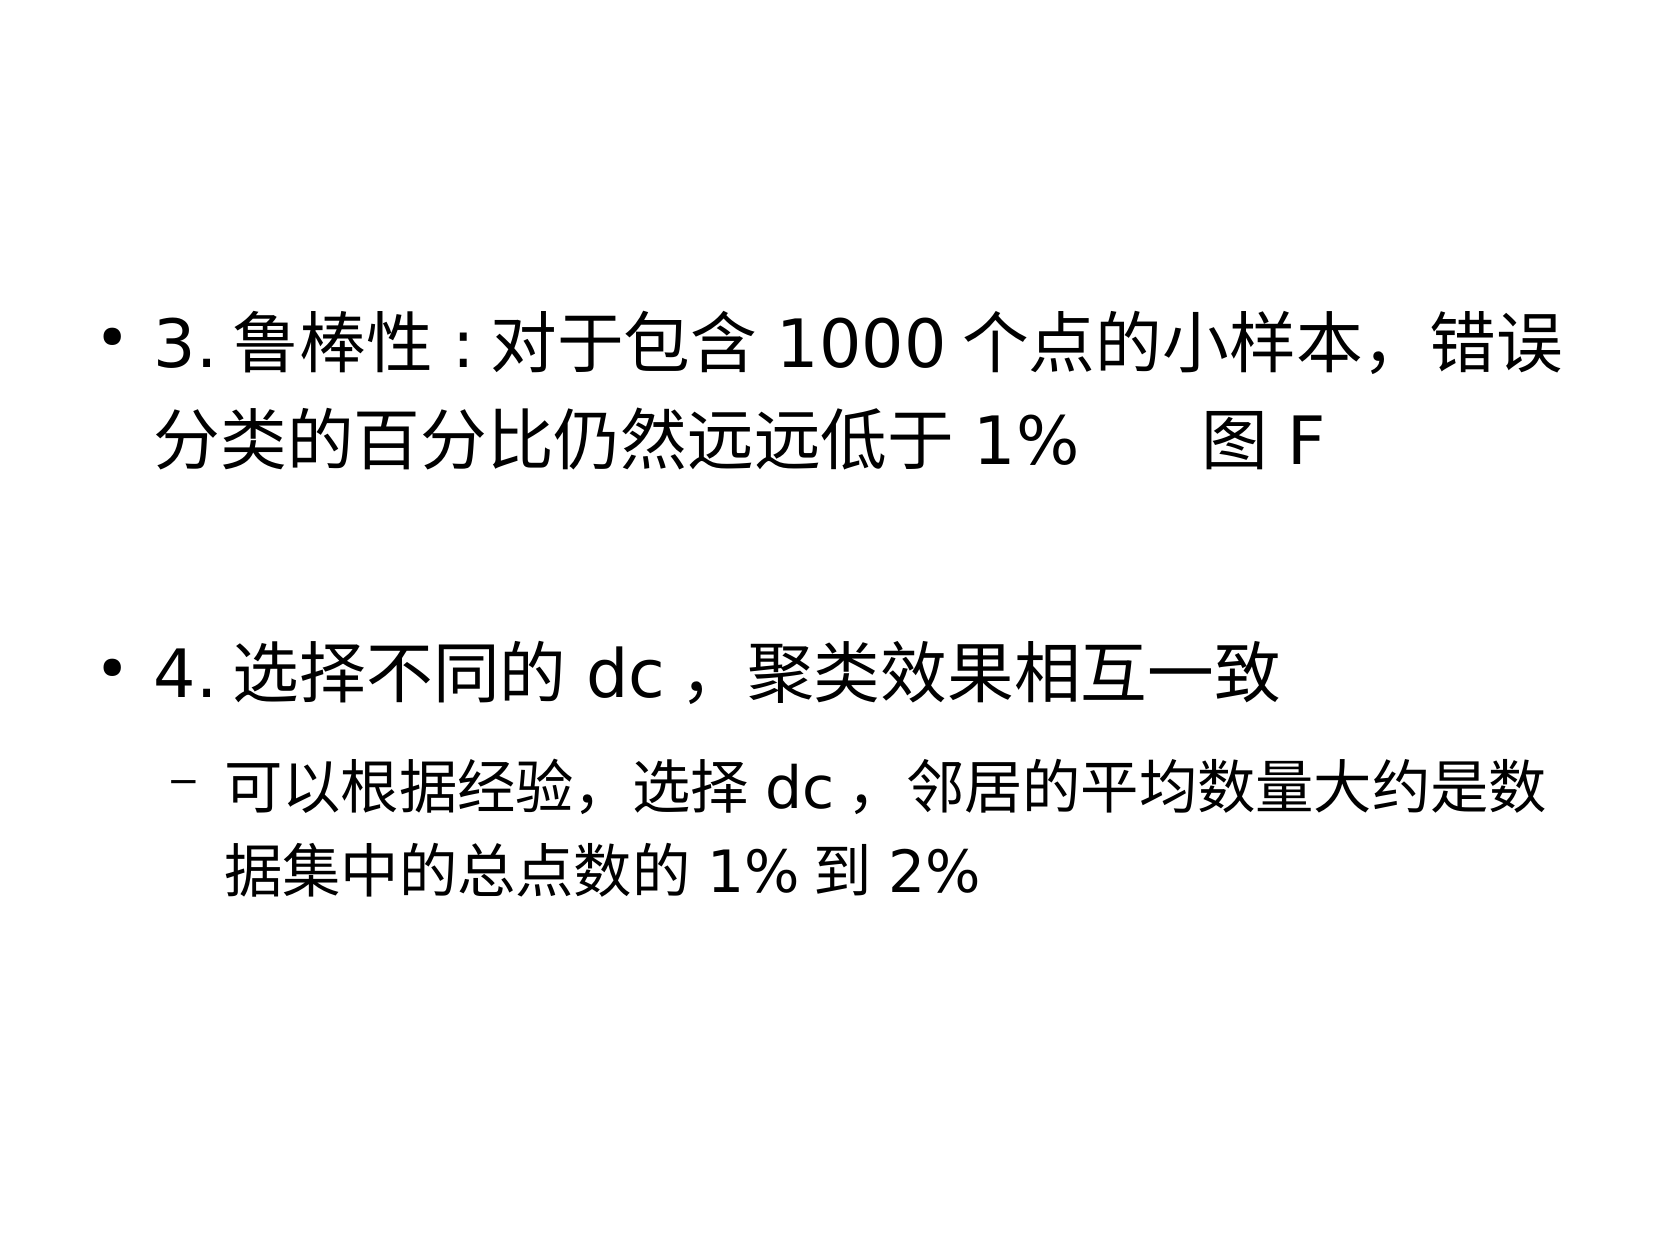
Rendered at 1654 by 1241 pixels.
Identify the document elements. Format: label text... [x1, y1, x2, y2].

list 3.鲁棒性:对于包含1000个点的小样本，错误分类的百分比仍然远远低于1% 图F 4.选择不同的dc，聚类效果相互一致 可以根据经验，选择dc，邻居的平均数量大约是数据集中的总点数的1%到2% [82, 290, 1571, 1010]
